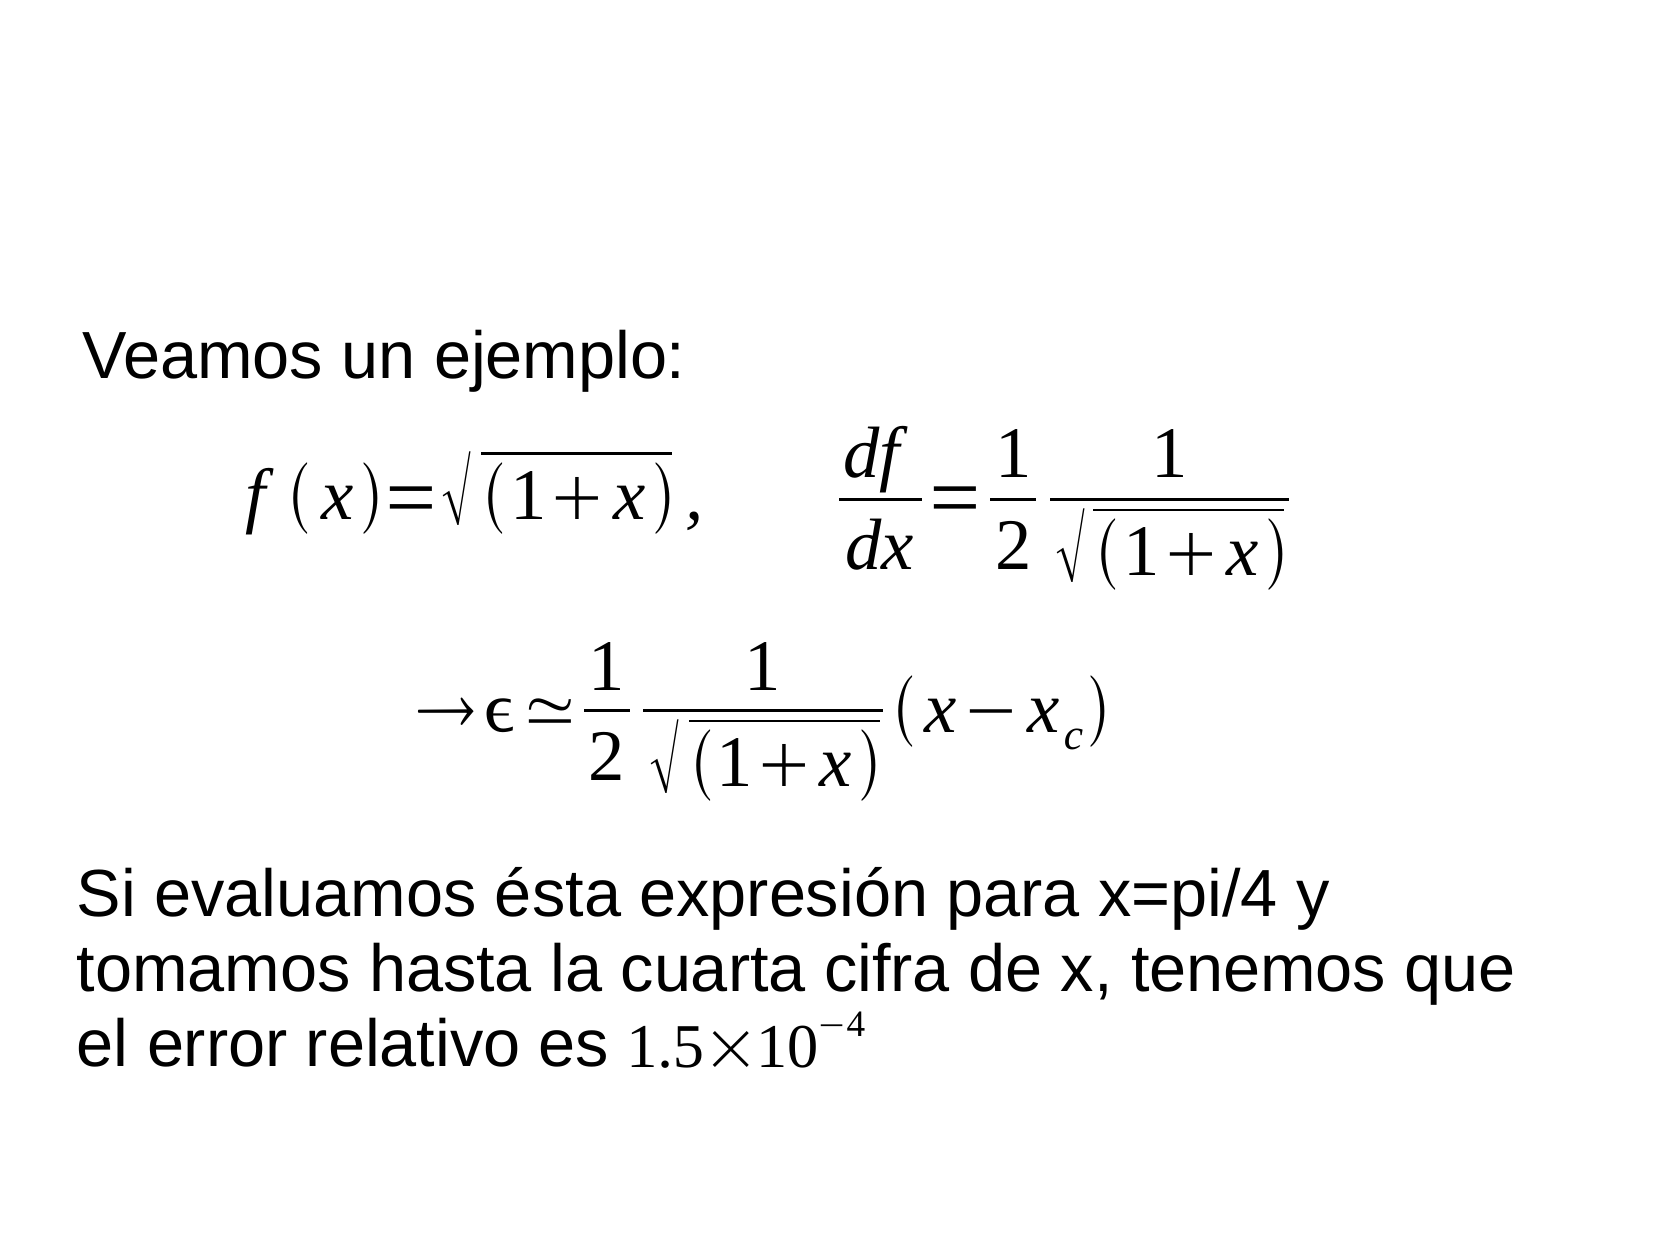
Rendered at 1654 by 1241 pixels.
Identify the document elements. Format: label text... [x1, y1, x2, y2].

subtitle Veamos un ejemplo: [82, 297, 1571, 414]
text_box Si evaluamos ésta expresión para x=pi/4 y tomamos hasta la cuarta cifra de x, tenemos que el error relativo es [76, 856, 1565, 1081]
chart [620, 1003, 872, 1083]
chart [223, 413, 1300, 806]
